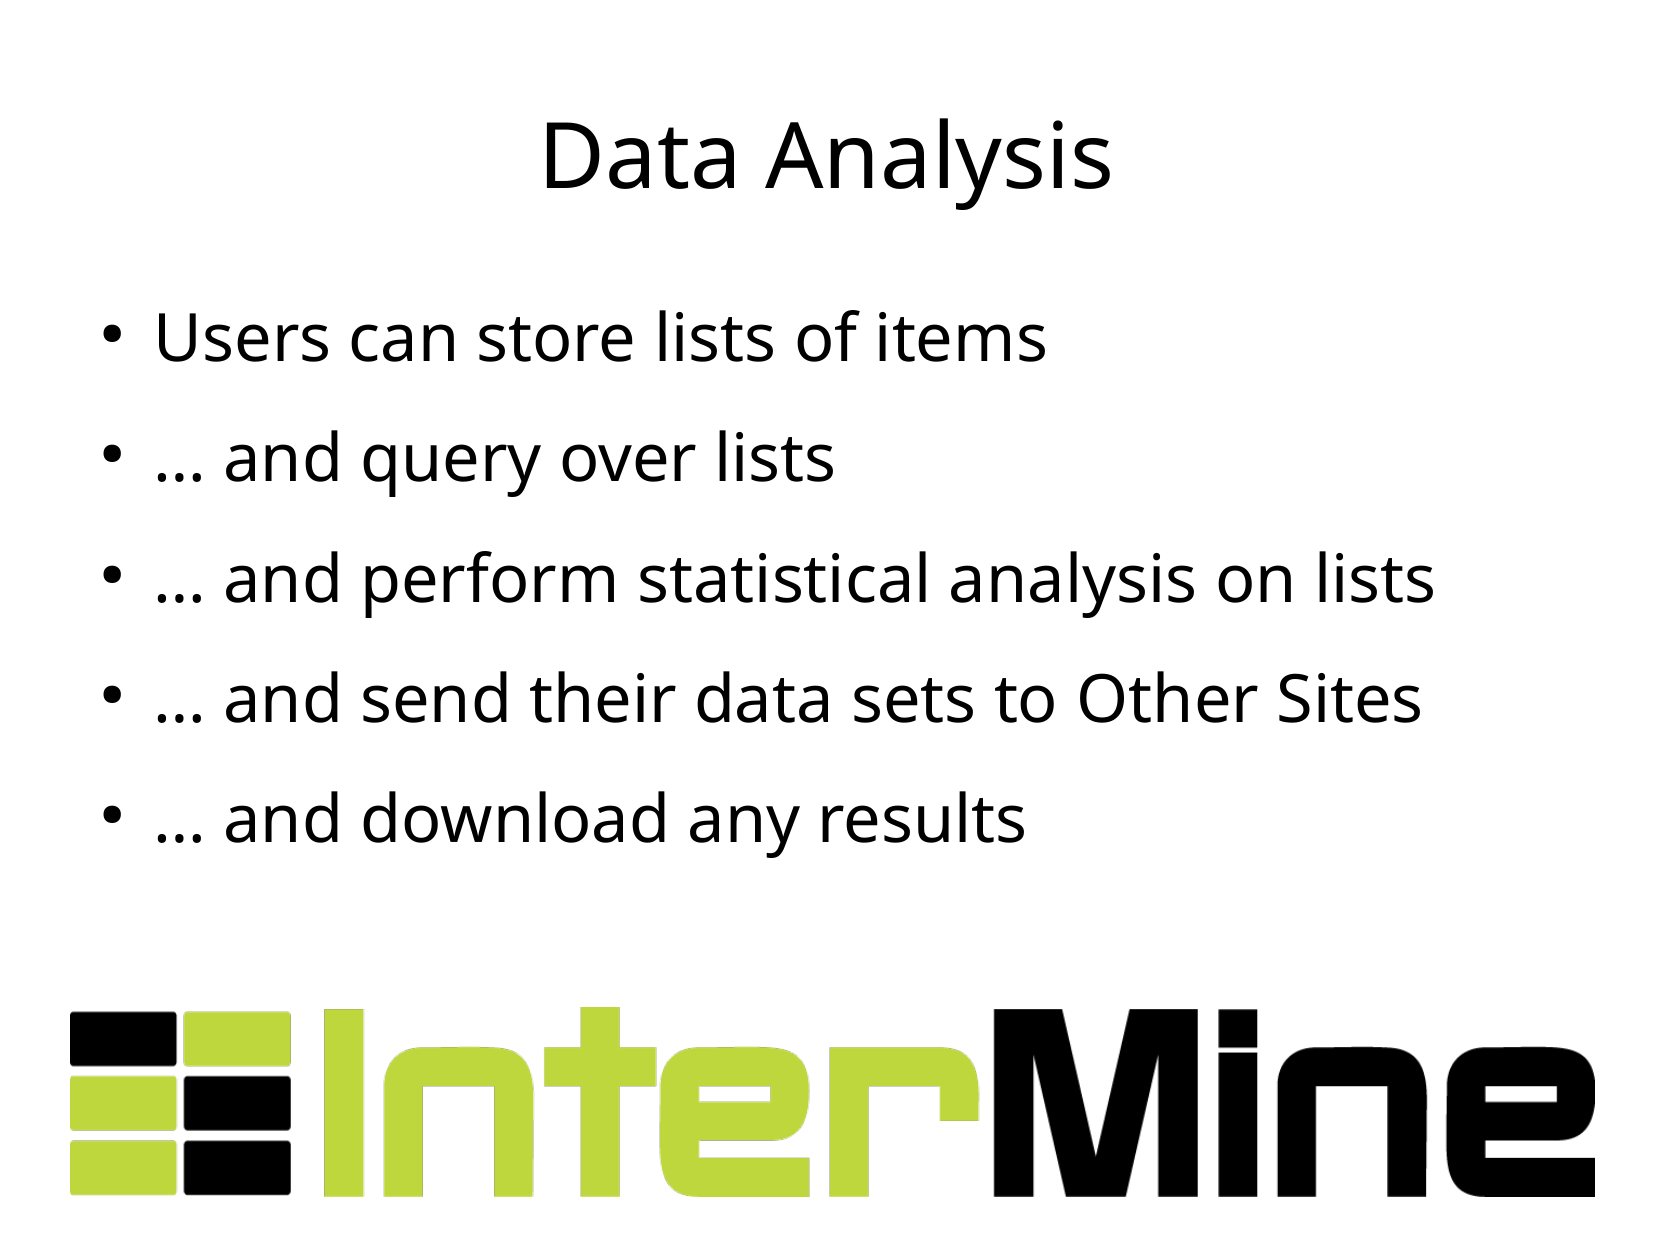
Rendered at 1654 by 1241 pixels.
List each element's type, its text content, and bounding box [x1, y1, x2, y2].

picture [70, 1007, 1595, 1197]
title Data Analysis [82, 49, 1571, 257]
list Users can store lists of items … and query over lists … and perform statistical analysis on lists … and send their data sets to Other Sites … and download any results [82, 290, 1538, 1010]
